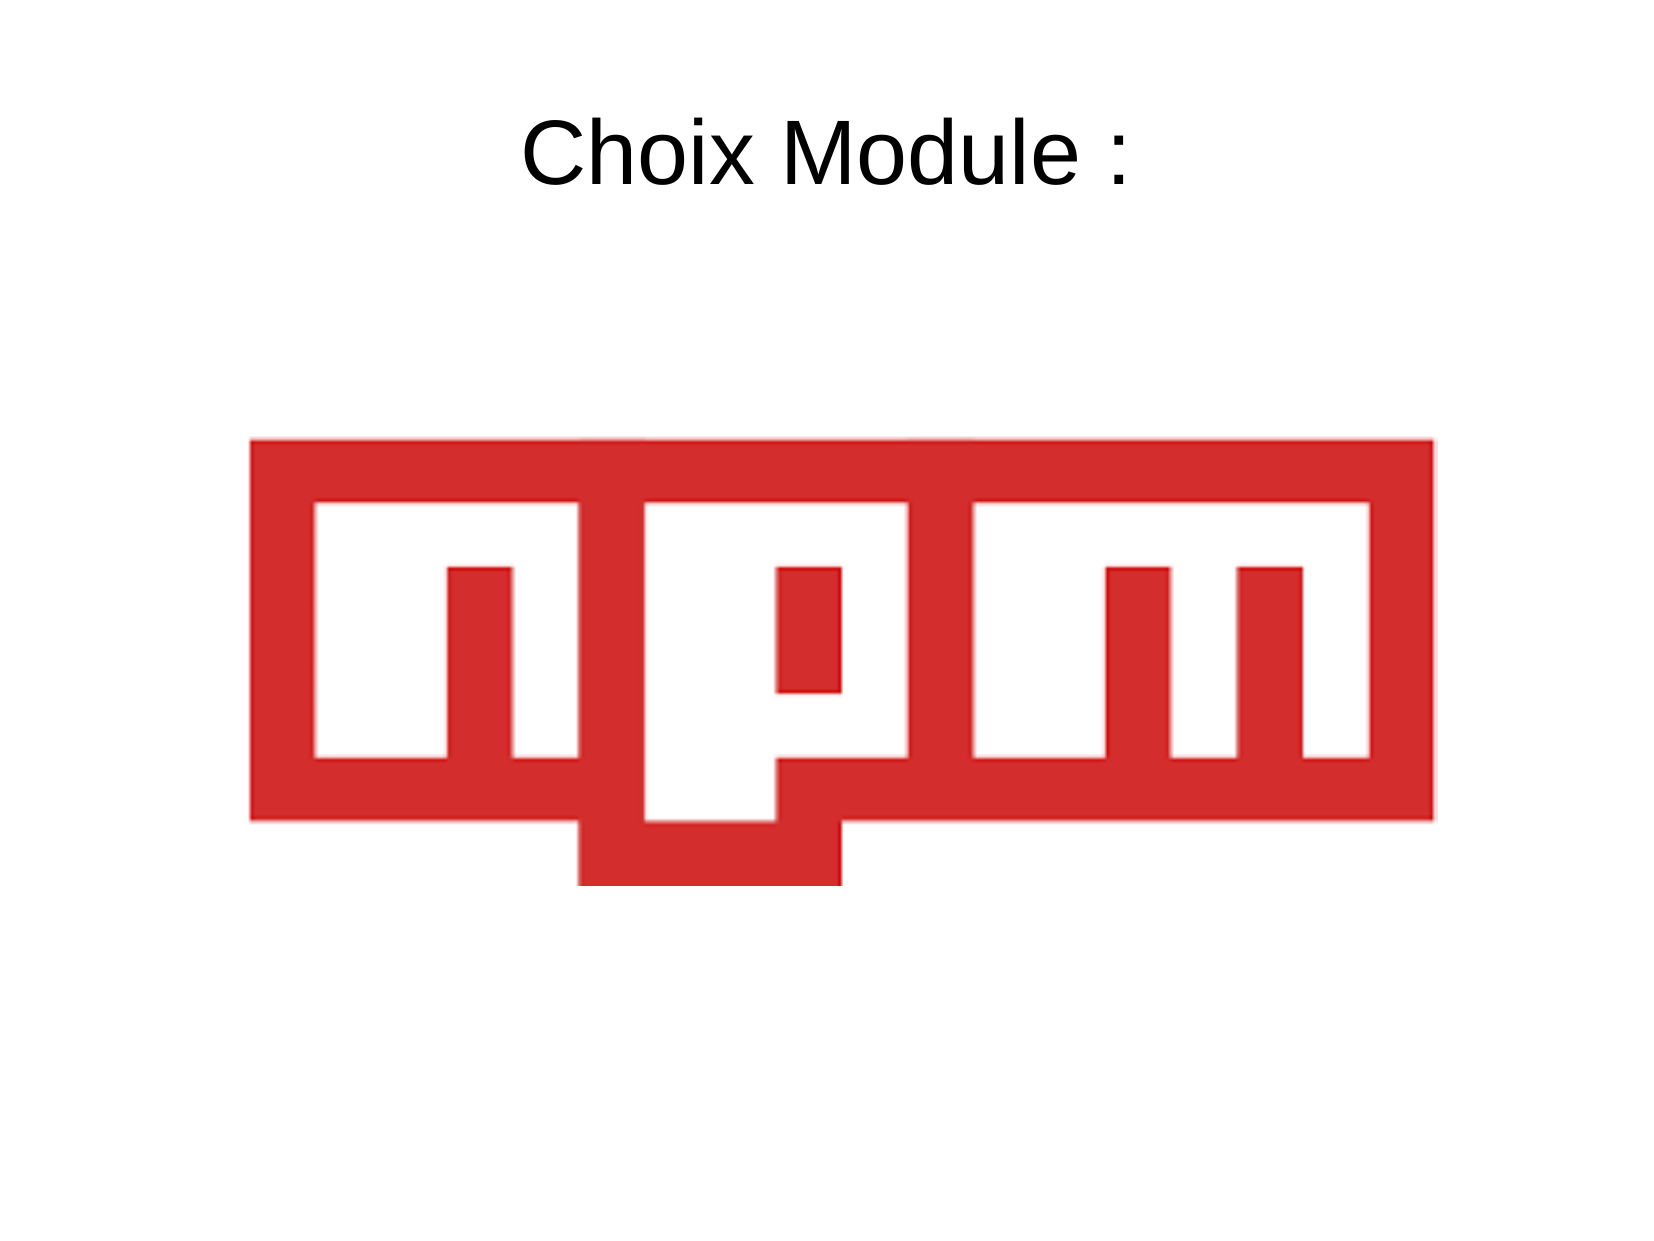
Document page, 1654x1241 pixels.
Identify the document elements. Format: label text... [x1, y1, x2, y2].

picture [248, 377, 1438, 886]
title Choix Module : [82, 49, 1571, 257]
